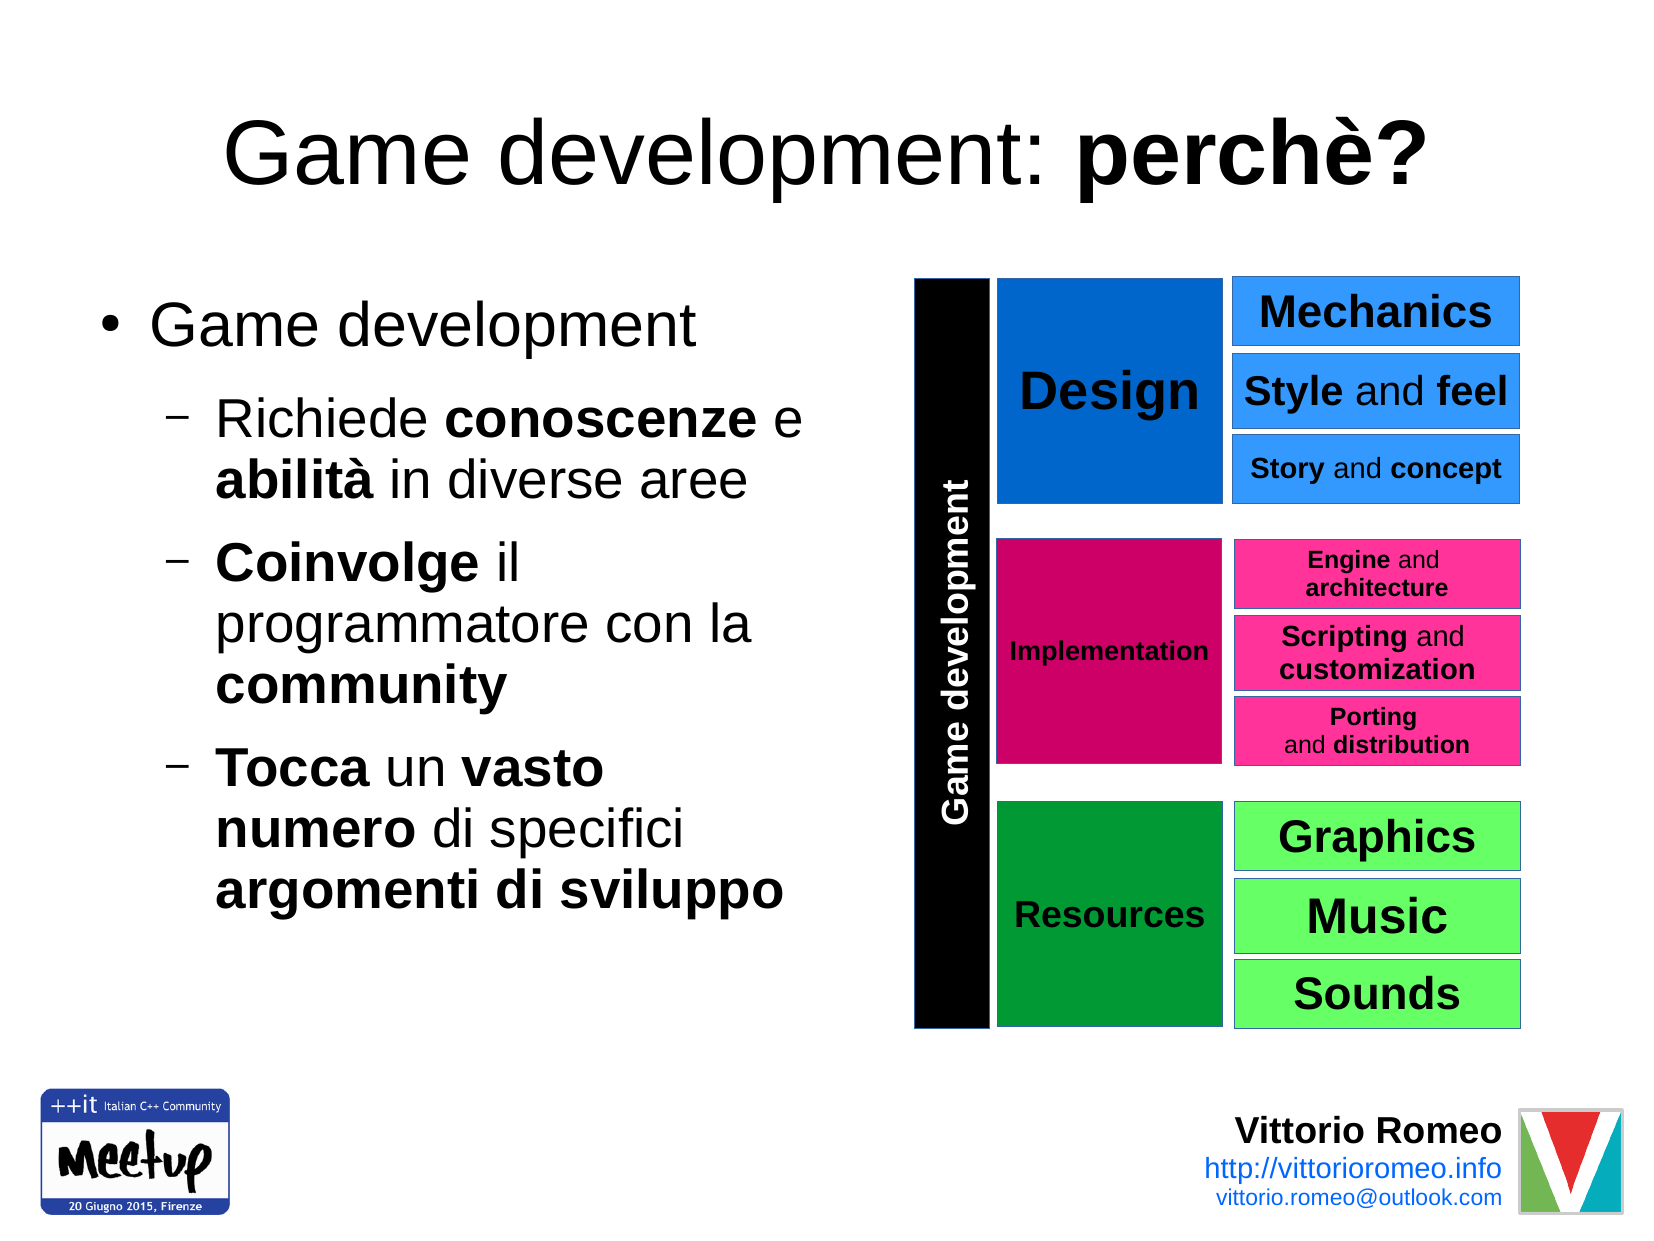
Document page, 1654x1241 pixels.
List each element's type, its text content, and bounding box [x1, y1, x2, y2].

text_box Story and concept [1232, 434, 1520, 504]
text_box Scripting and customization [1234, 615, 1521, 691]
text_box Resources [997, 801, 1223, 1027]
text_box Implementation [996, 538, 1222, 764]
text_box Sounds [1234, 959, 1521, 1029]
text_box Game development [926, 465, 984, 841]
text_box Mechanics [1232, 276, 1520, 346]
title Game development: perchè? [82, 49, 1571, 257]
text_box Style and feel [1232, 353, 1520, 429]
list Game development Richiede conoscenze e abilità in diverse aree Coinvolge il programmatore con la community Tocca un vasto numero di specifici argomenti di sviluppo [82, 290, 809, 1010]
text_box Engine and architecture [1234, 539, 1521, 609]
text_box Design [997, 278, 1223, 504]
text_box Music [1234, 878, 1521, 954]
text_box Porting and distribution [1234, 696, 1521, 766]
picture [40, 1088, 230, 1215]
text_box [914, 278, 990, 1029]
text_box Graphics [1234, 801, 1521, 871]
picture [1521, 1112, 1621, 1212]
